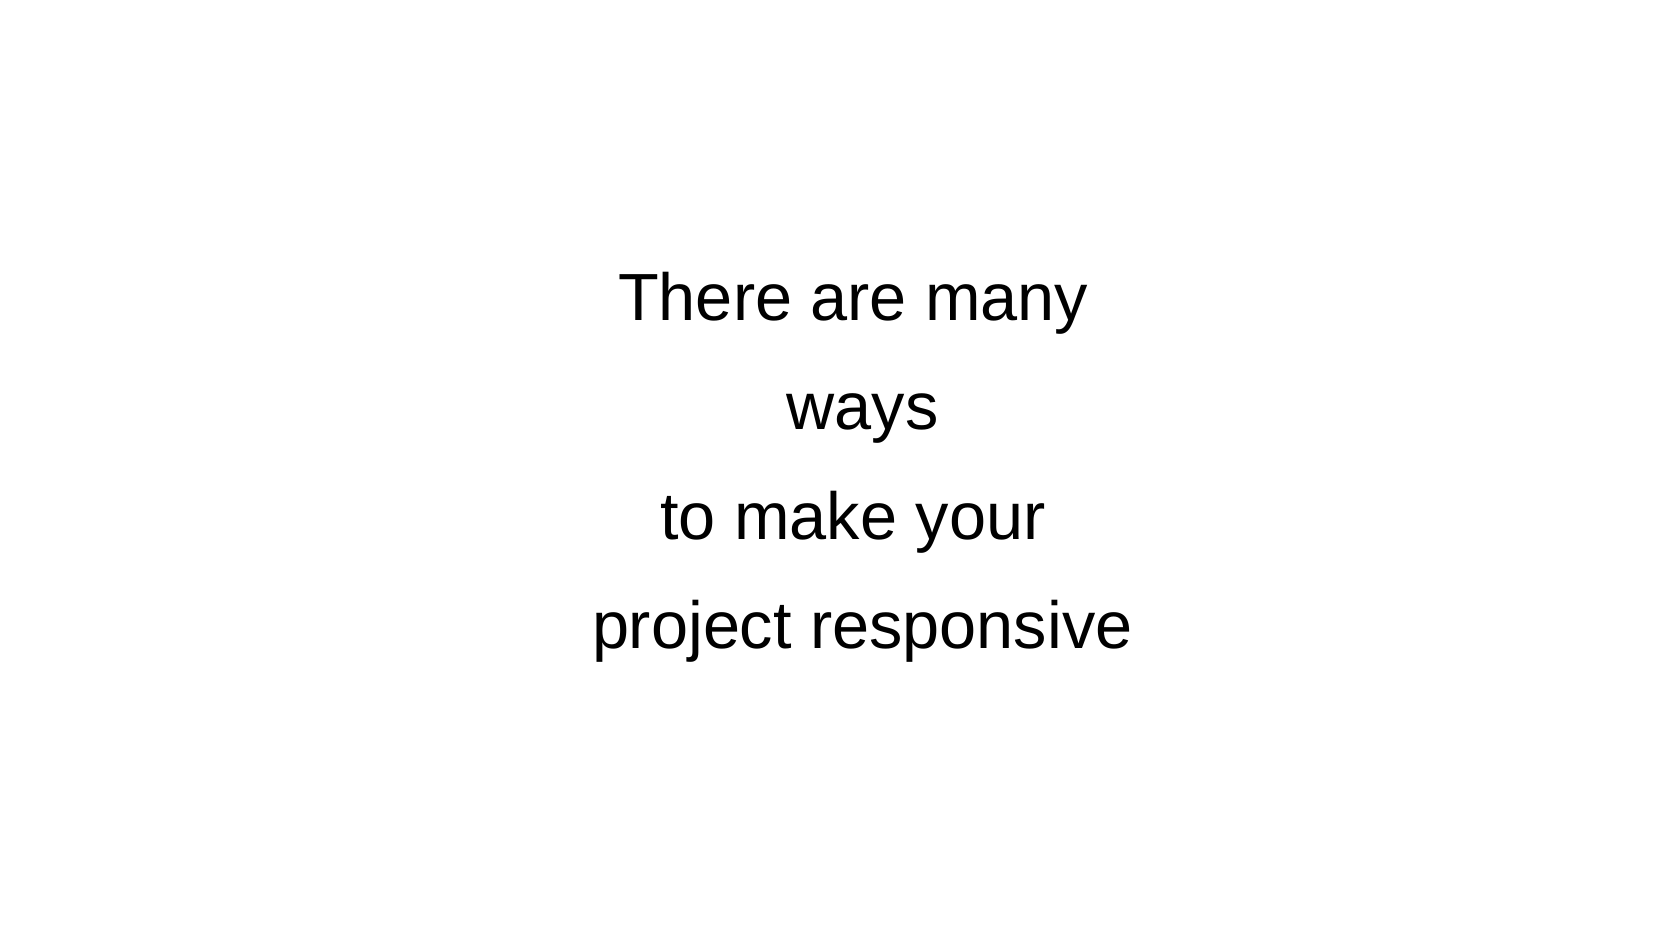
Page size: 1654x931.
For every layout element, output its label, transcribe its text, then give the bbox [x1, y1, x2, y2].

subtitle There are many ways to make your project responsive [82, 29, 1625, 886]
